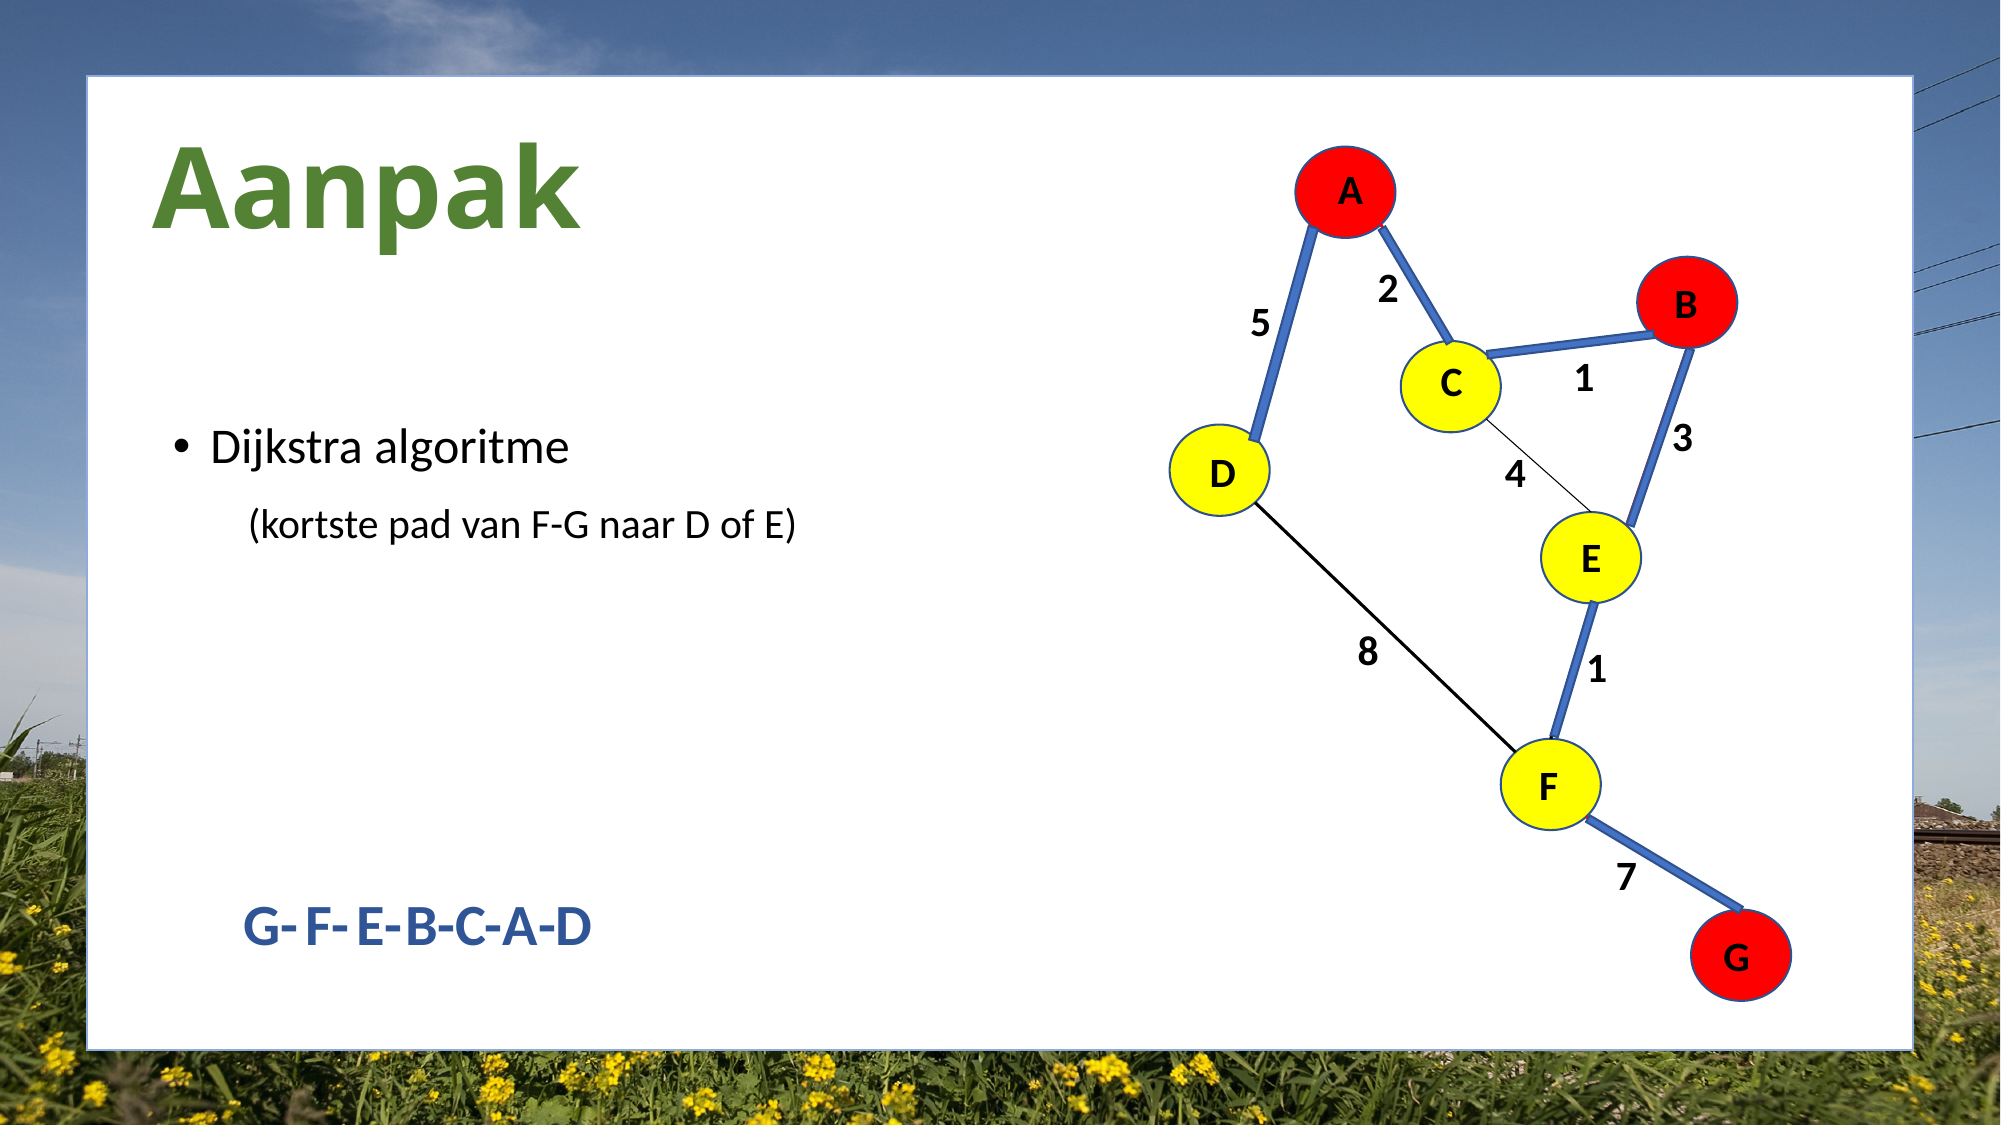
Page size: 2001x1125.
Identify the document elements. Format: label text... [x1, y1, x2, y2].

text_box 3 [1656, 402, 1666, 431]
text_box F [1524, 751, 1590, 818]
text_box [87, 76, 1913, 1050]
text_box 5 [1235, 287, 1291, 353]
text_box F- [325, 879, 386, 966]
text_box 1 [1570, 633, 1637, 699]
text_box Dijkstra algoritme (kortste pad van F-G naar D of E) [157, 413, 1115, 715]
text_box D [1194, 438, 1261, 505]
text_box 7 [1600, 841, 1667, 908]
text_box 1 [1558, 343, 1618, 408]
text_box G [1708, 922, 1775, 988]
text_box 8 [1342, 616, 1408, 682]
text_box B [1659, 269, 1723, 335]
text_box C [1425, 347, 1493, 413]
text_box 8 [1377, 616, 1408, 645]
title Aanpak [1298, 227, 1391, 302]
text_box 1 [1570, 633, 1580, 666]
text_box E [1558, 523, 1625, 589]
text_box 4 [1489, 438, 1554, 505]
text_box 2 [1402, 253, 1429, 298]
text_box 3 [1656, 402, 1723, 469]
text_box 7 [1635, 841, 1667, 860]
text_box E- [386, 879, 437, 966]
text_box G- [228, 879, 325, 966]
text_box -A [469, 879, 523, 966]
title Aanpak [137, 83, 1863, 302]
text_box A [1322, 155, 1393, 222]
text_box 5 [1284, 305, 1298, 353]
text_box 2 [1362, 253, 1429, 319]
text_box B-C [437, 879, 469, 966]
text_box -D [523, 879, 619, 966]
